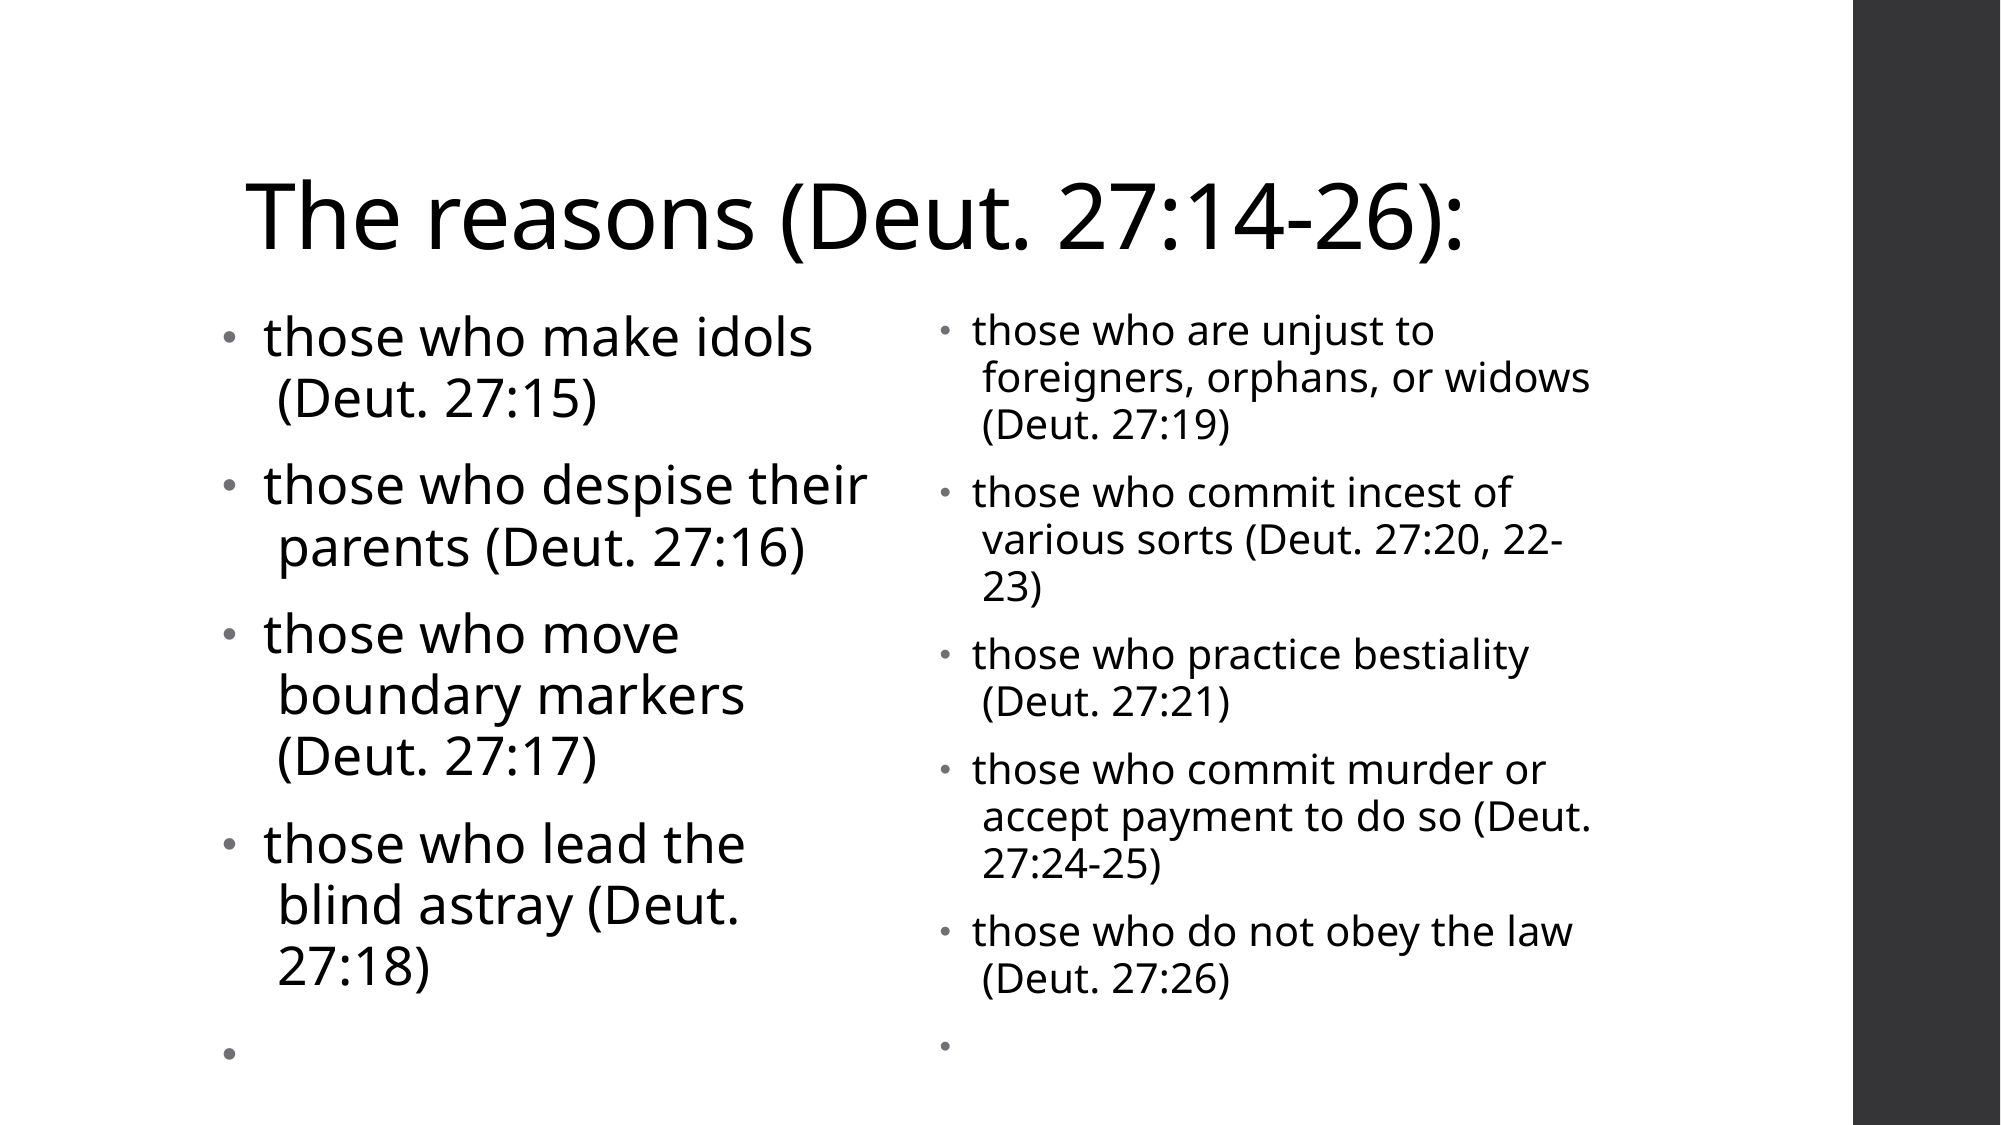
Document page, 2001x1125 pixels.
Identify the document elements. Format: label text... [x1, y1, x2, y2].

list those who are unjust to foreigners, orphans, or widows (Deut. 27:19) those who commit incest of various sorts (Deut. 27:20, 22-23) those who practice bestiality (Deut. 27:21) those who commit murder or accept payment to do so (Deut. 27:24-25) those who do not obey the law (Deut. 27:26) [924, 299, 1617, 1014]
list those who make idols (Deut. 27:15) those who despise their parents (Deut. 27:16) those who move boundary markers (Deut. 27:17) those who lead the blind astray (Deut. 27:18) [207, 299, 900, 1014]
title The reasons (Deut. 27:14-26): [206, 60, 1797, 278]
